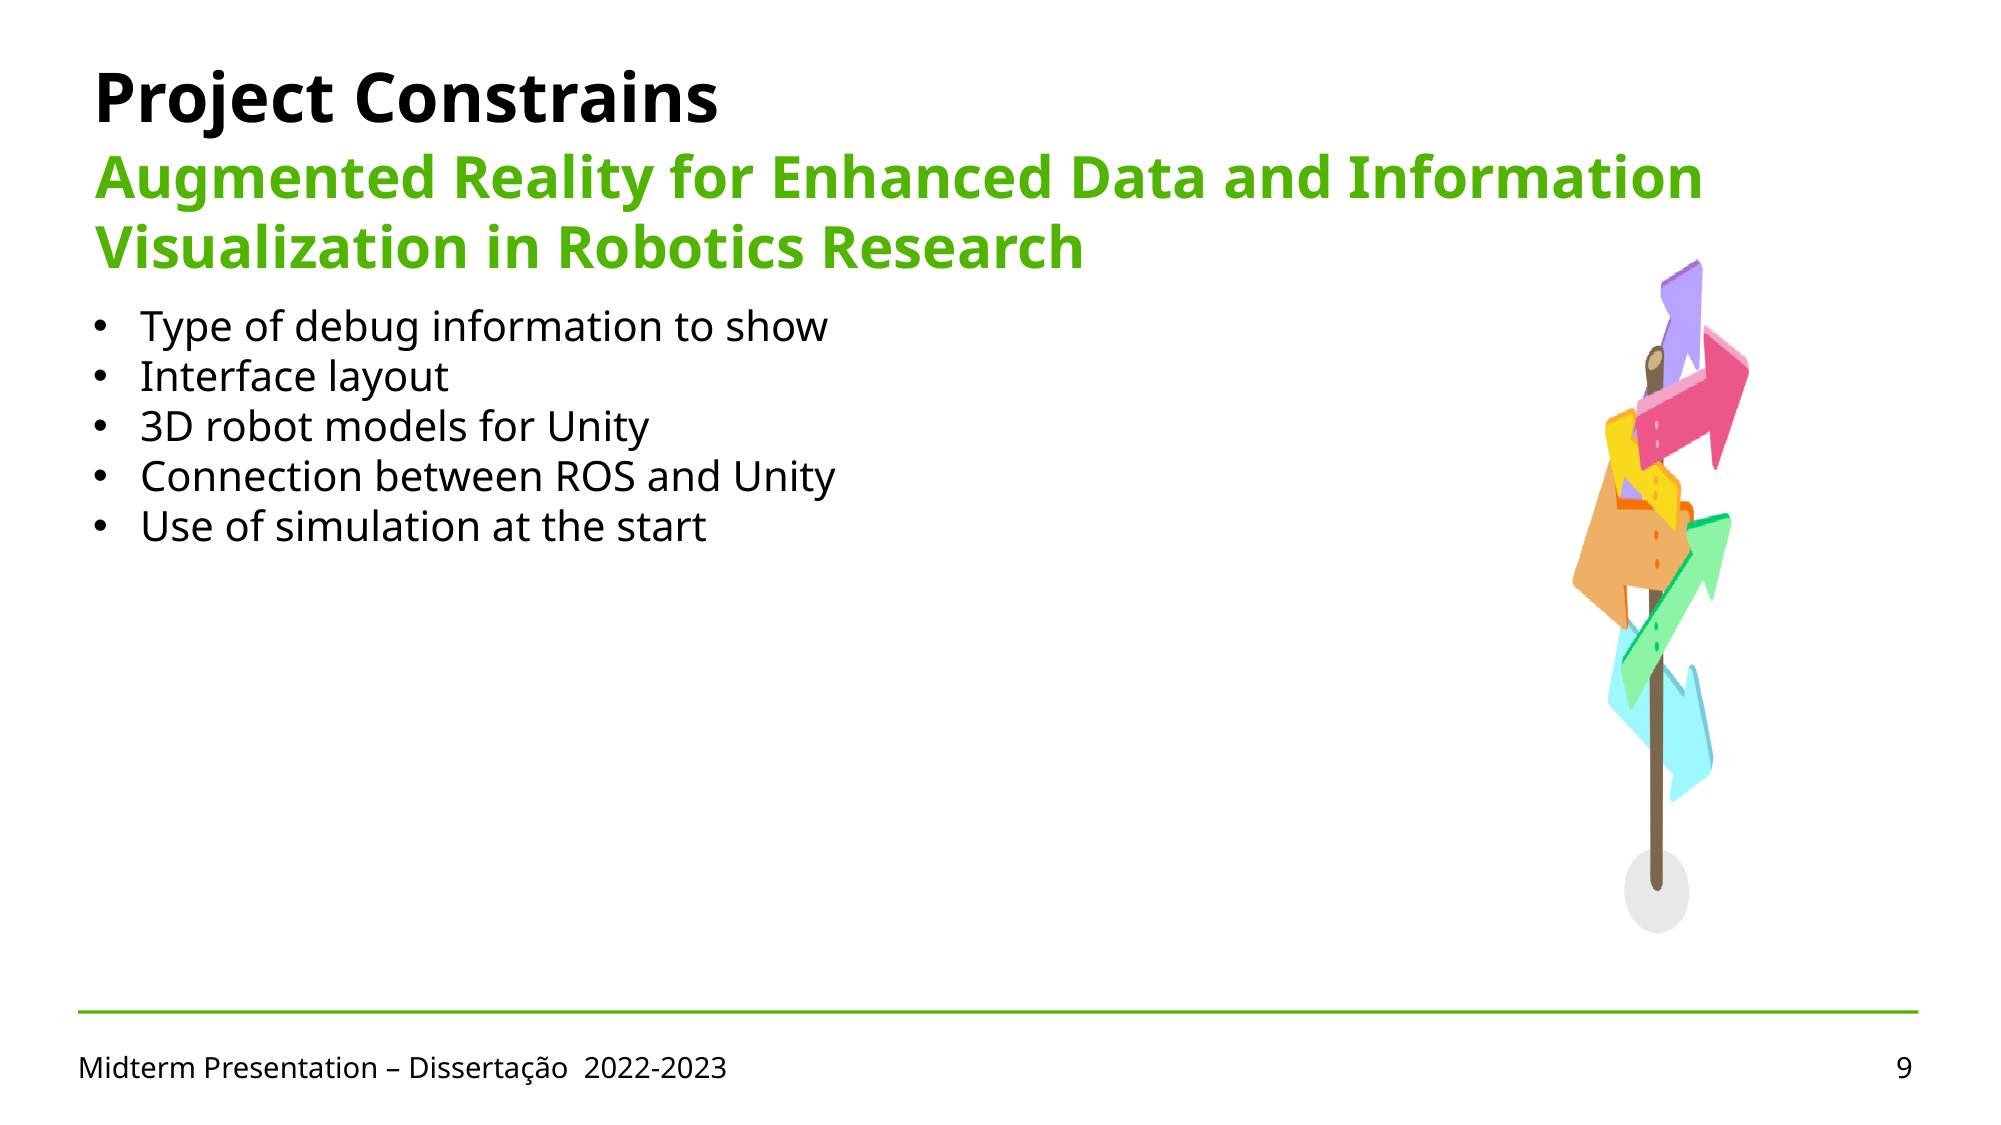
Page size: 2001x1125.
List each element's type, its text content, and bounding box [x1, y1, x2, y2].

text_box <number> [1807, 1041, 1928, 1093]
text_box Project Constrains [78, 54, 1922, 146]
text_box Augmented Reality for Enhanced Data and Information Visualization in Robotics Research [95, 140, 1922, 281]
picture [1396, 281, 1919, 942]
text_box Midterm Presentation – Dissertação 2022-2023 [63, 1041, 1063, 1093]
text_box Type of debug information to show Interface layout 3D robot models for Unity Connection between ROS and Unity Use of simulation at the start [78, 292, 1149, 558]
